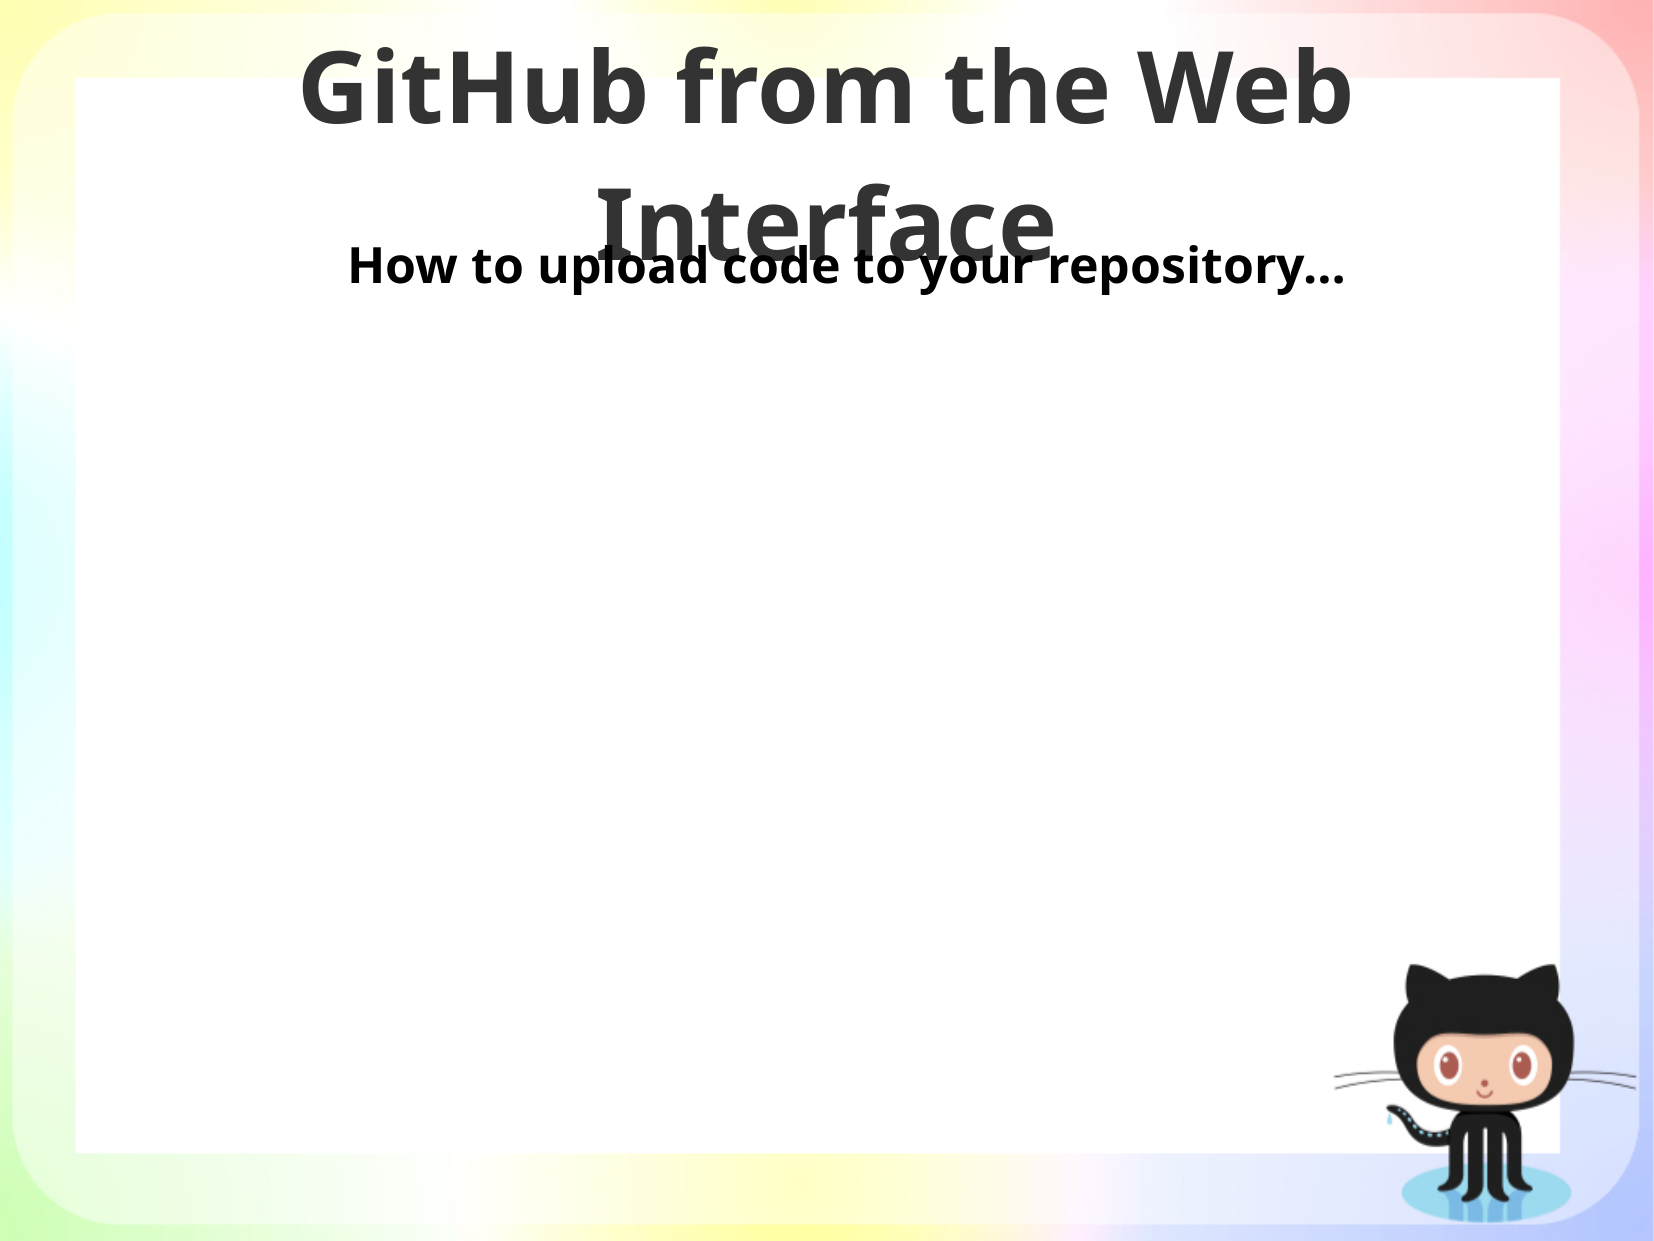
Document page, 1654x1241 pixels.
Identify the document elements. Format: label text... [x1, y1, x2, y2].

title GitHub from the Web Interface [82, 49, 1571, 257]
text_box How to upload code to your repository… [160, 230, 1535, 289]
picture [0, 0, 1654, 1241]
